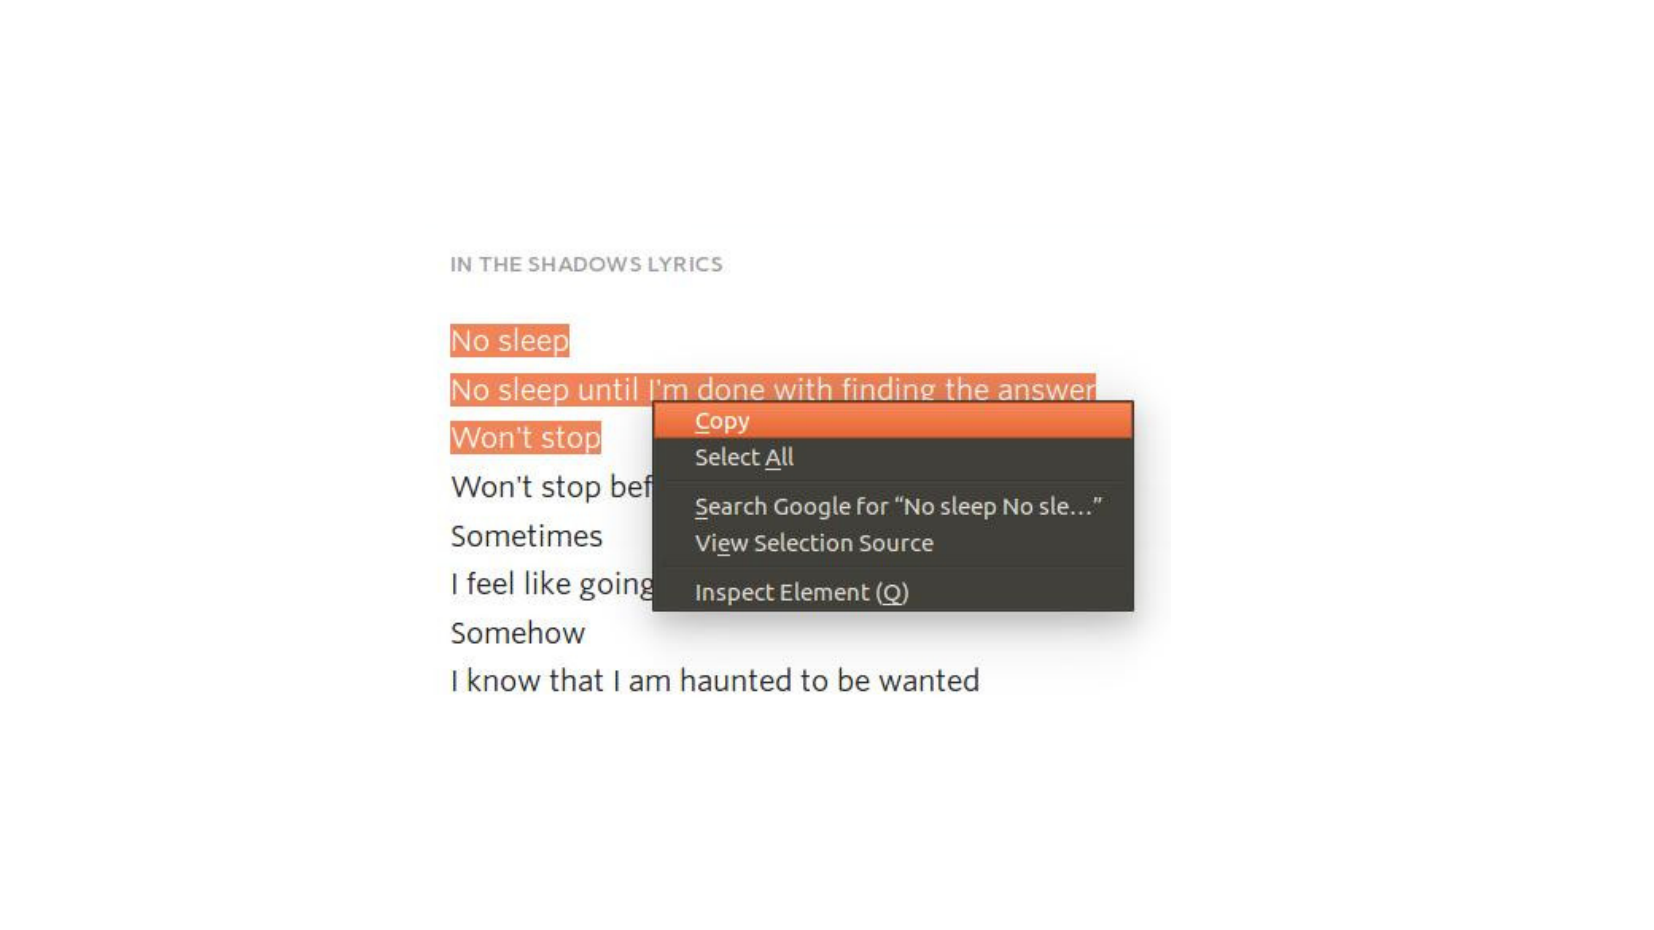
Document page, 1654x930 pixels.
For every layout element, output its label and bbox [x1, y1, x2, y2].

picture [425, 224, 1171, 728]
